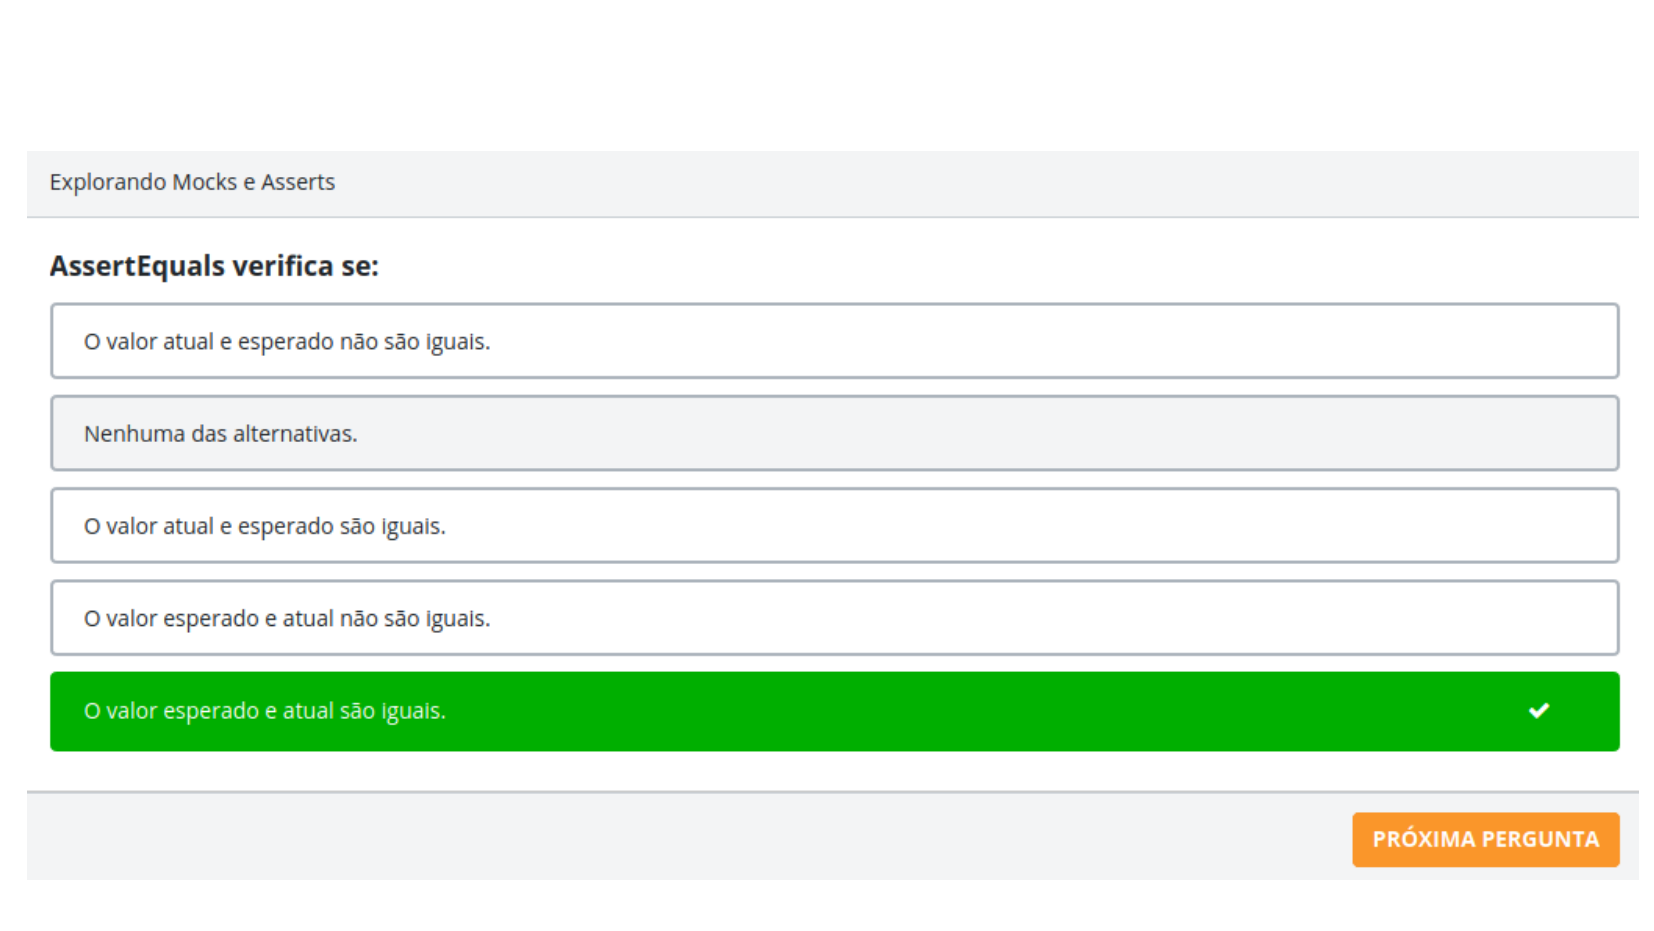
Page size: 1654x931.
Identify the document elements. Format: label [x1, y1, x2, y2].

picture [27, 151, 1639, 880]
